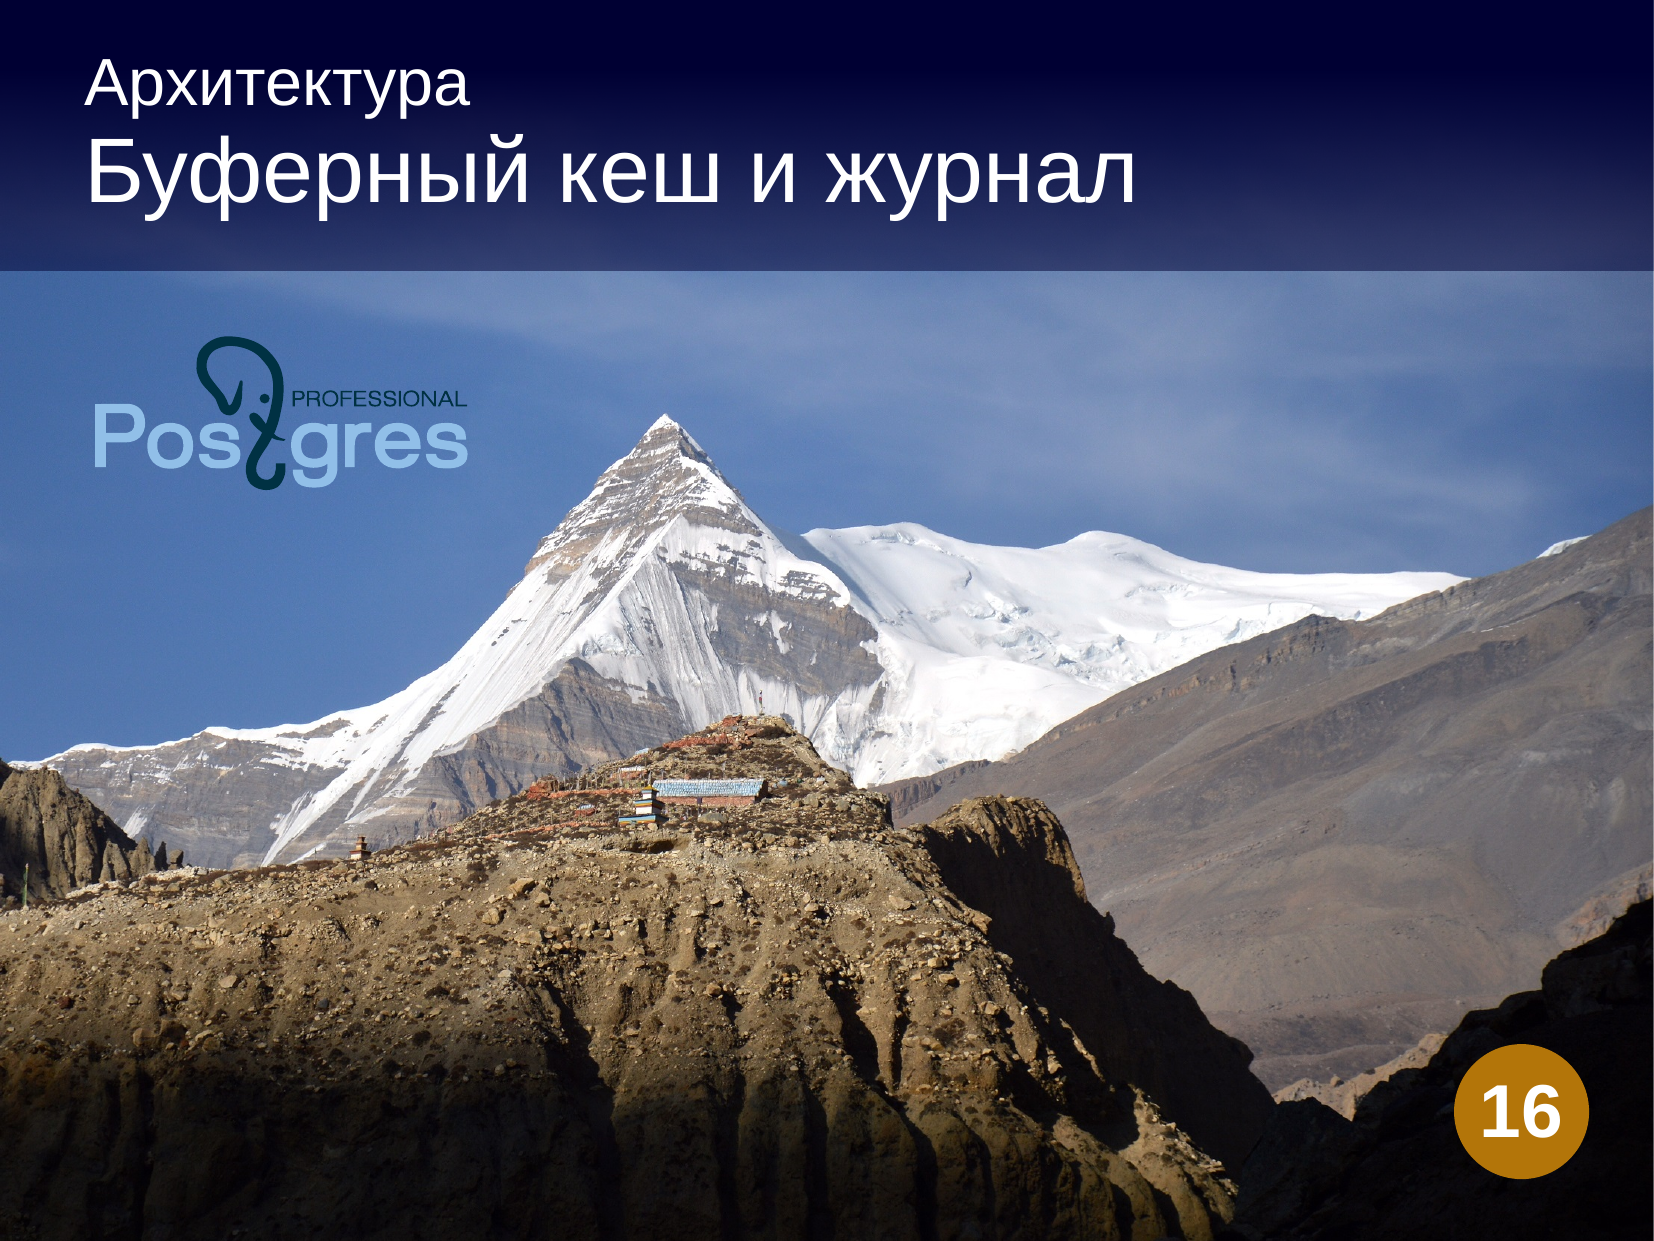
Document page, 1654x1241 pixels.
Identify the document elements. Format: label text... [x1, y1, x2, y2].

title Архитектура Буферный кеш и журнал [84, 44, 1636, 251]
text_box 16 [1454, 1044, 1590, 1180]
picture [0, 271, 1654, 1241]
